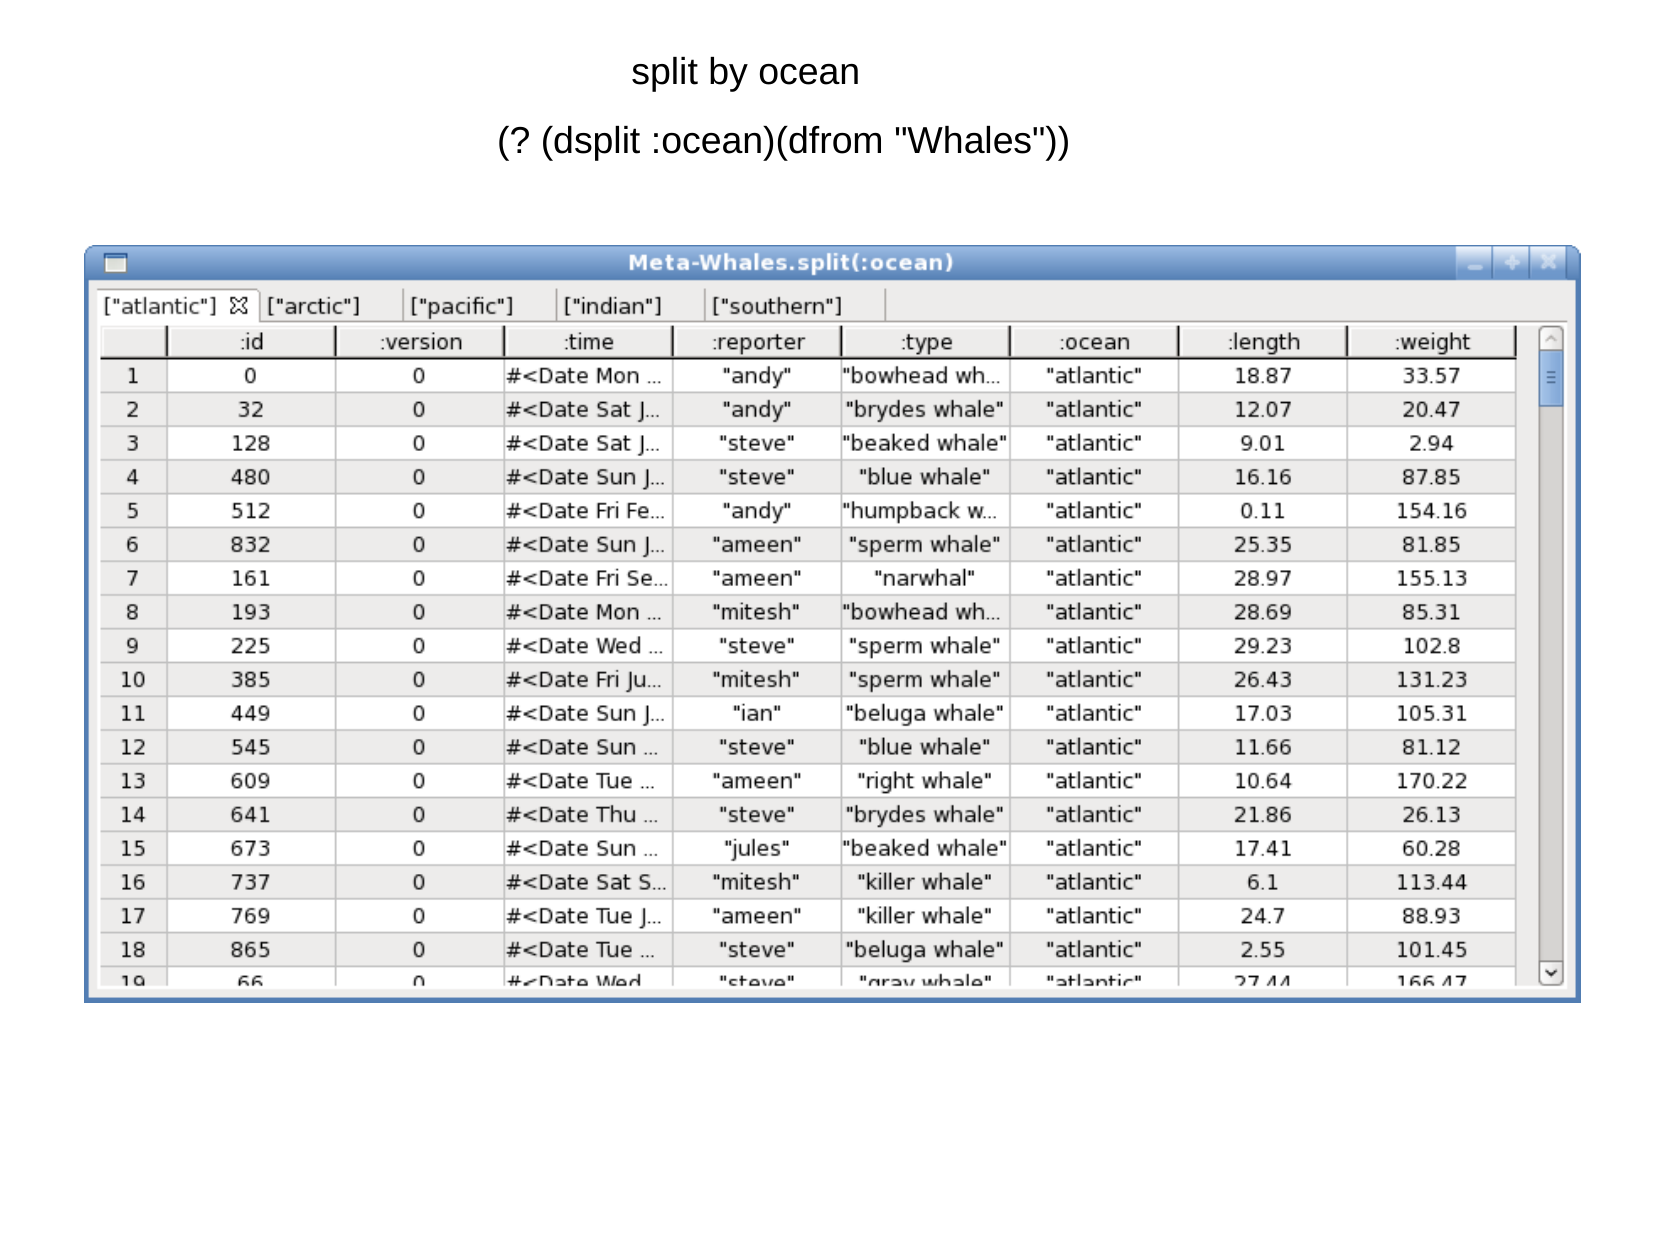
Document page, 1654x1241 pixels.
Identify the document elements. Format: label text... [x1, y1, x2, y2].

picture [84, 245, 1581, 1003]
text_box (? (dsplit :ocean)(dfrom "Whales")) [482, 111, 1087, 169]
text_box split by ocean [616, 43, 876, 101]
